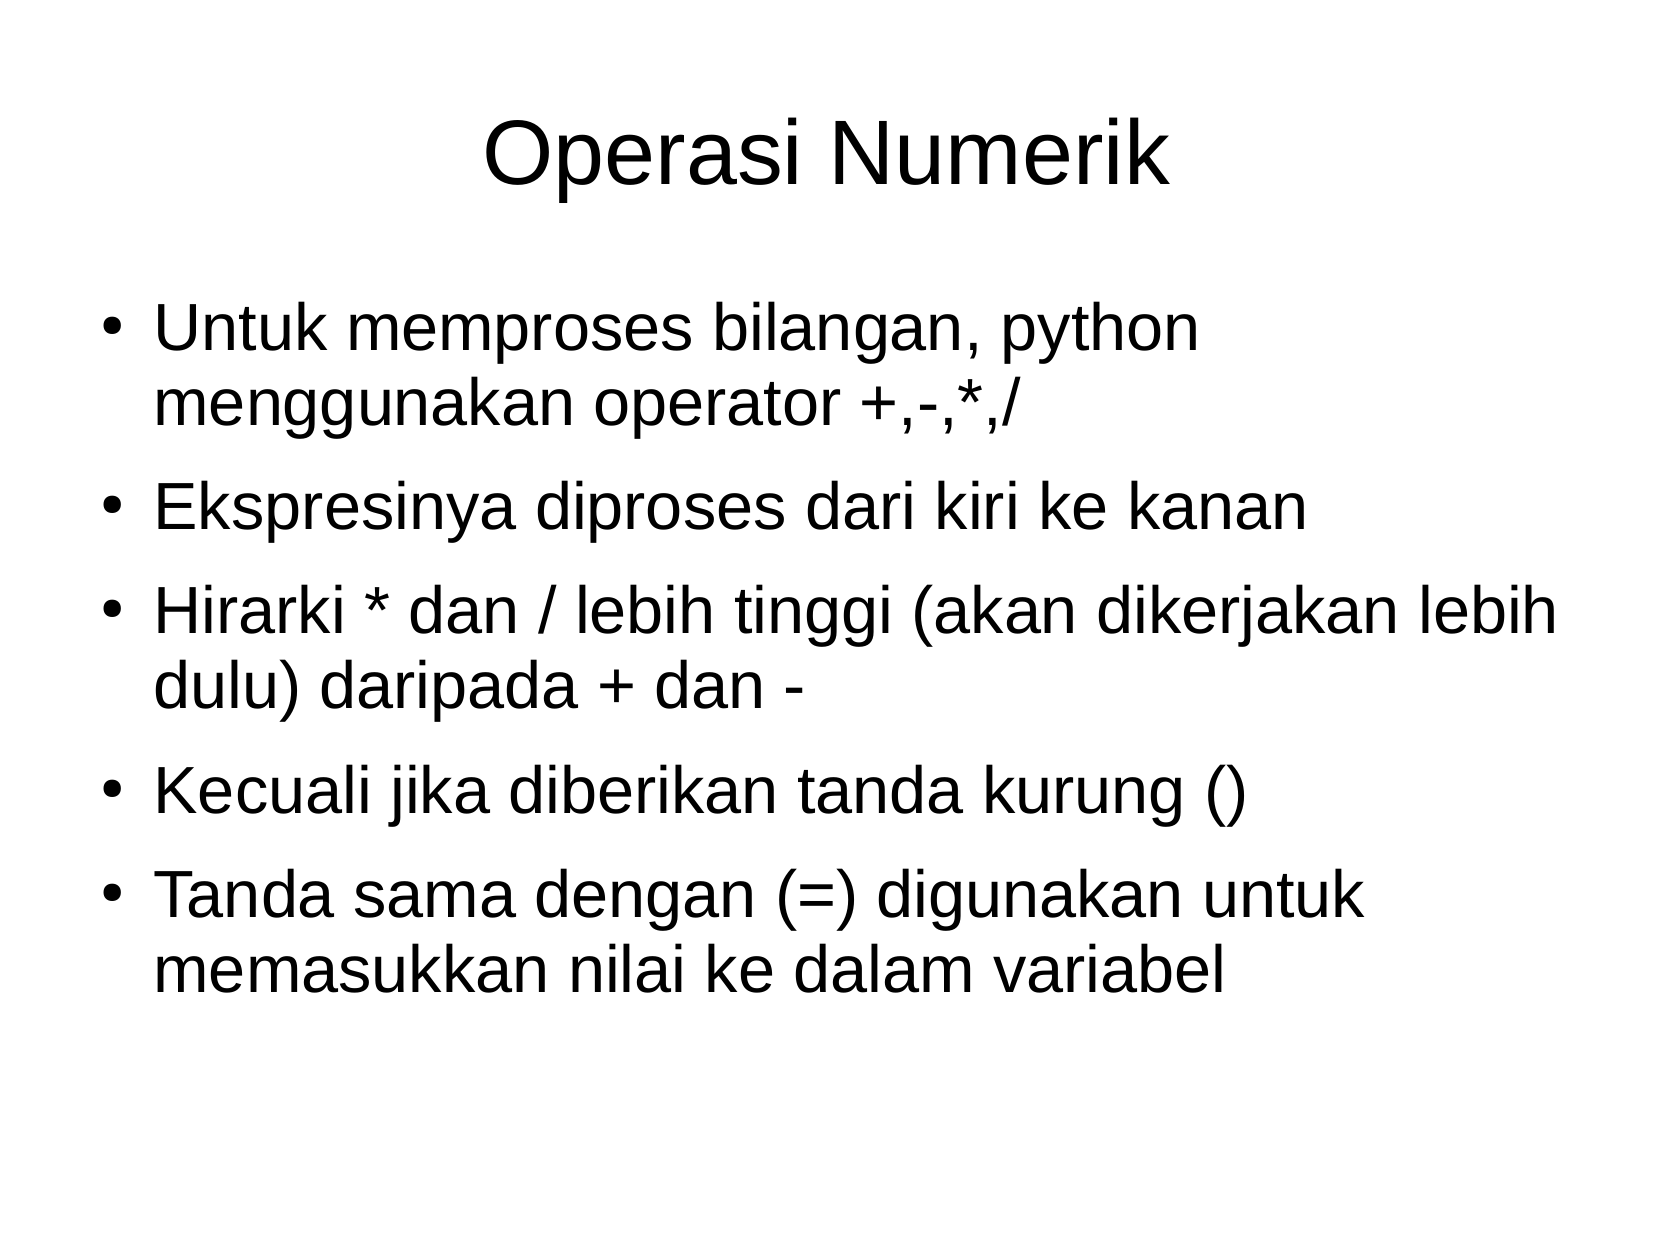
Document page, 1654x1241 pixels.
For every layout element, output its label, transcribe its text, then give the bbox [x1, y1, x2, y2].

list Untuk memproses bilangan, python menggunakan operator +,-,*,/ Ekspresinya diproses dari kiri ke kanan Hirarki * dan / lebih tinggi (akan dikerjakan lebih dulu) daripada + dan - Kecuali jika diberikan tanda kurung () Tanda sama dengan (=) digunakan untuk memasukkan nilai ke dalam variabel [82, 290, 1571, 1010]
title Operasi Numerik [82, 49, 1571, 257]
